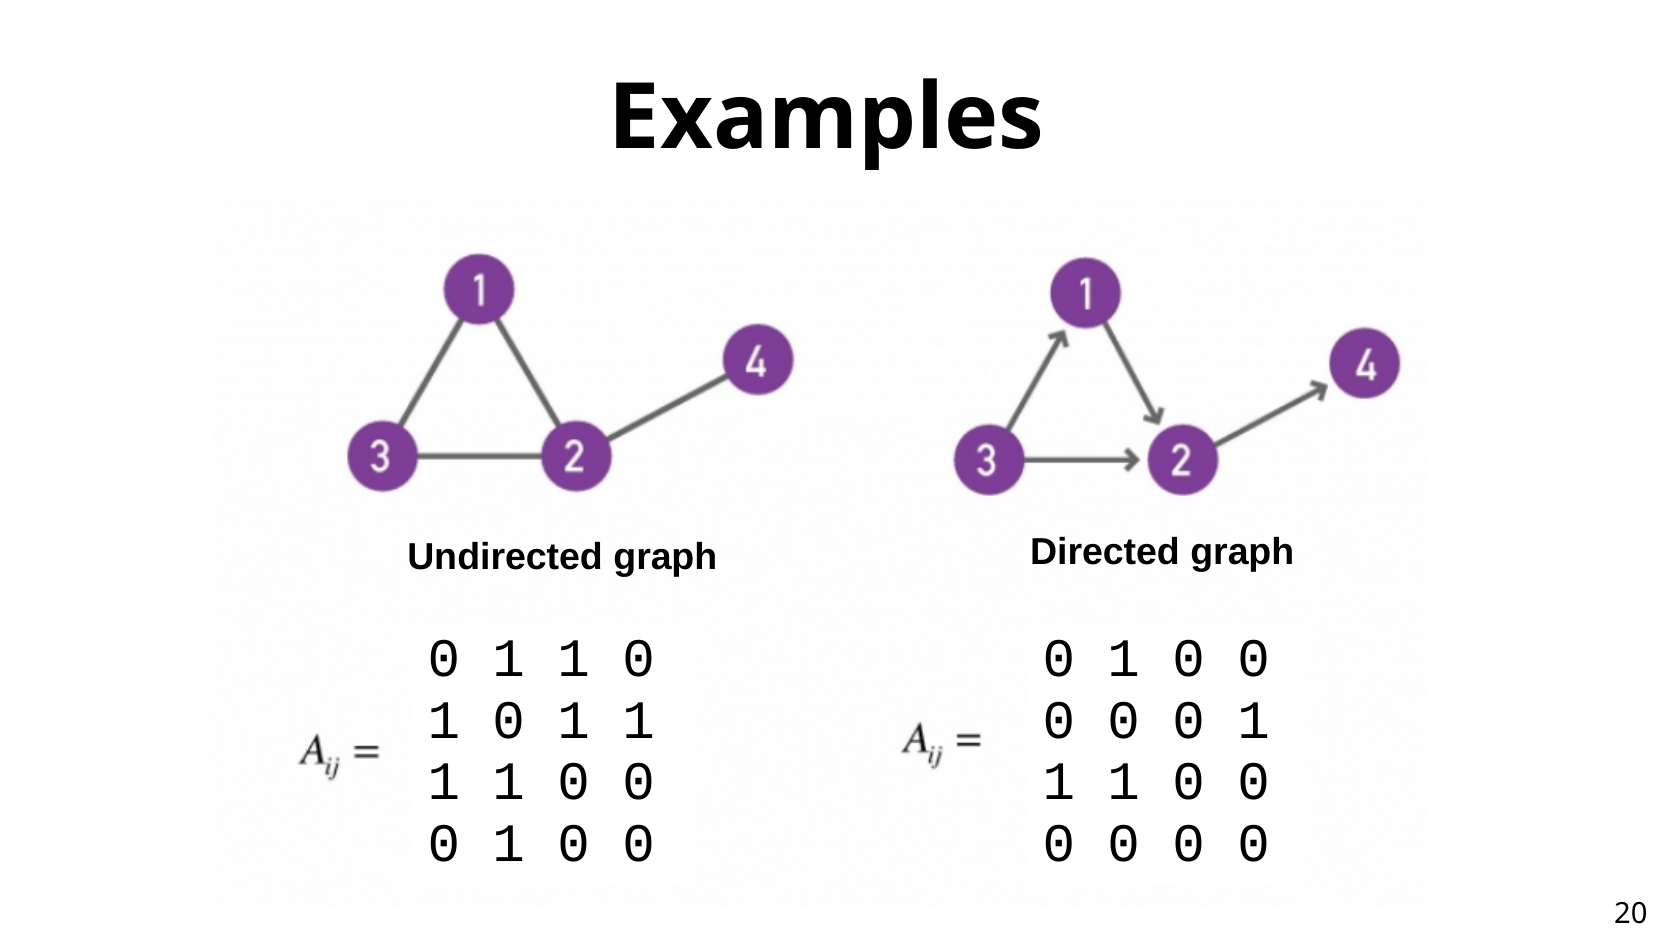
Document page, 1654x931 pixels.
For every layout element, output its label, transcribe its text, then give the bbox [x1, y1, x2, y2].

text_box 0 1 0 0 0 0 0 1 1 1 0 0 0 0 0 0 [1027, 624, 1306, 886]
title Examples [82, 1, 1571, 226]
text_box 0 1 1 0 1 0 1 1 1 1 0 0 0 1 0 0 [412, 624, 691, 886]
text_box Directed graph [930, 523, 1396, 580]
picture [210, 194, 1428, 909]
text_box Undirected graph [330, 528, 796, 586]
